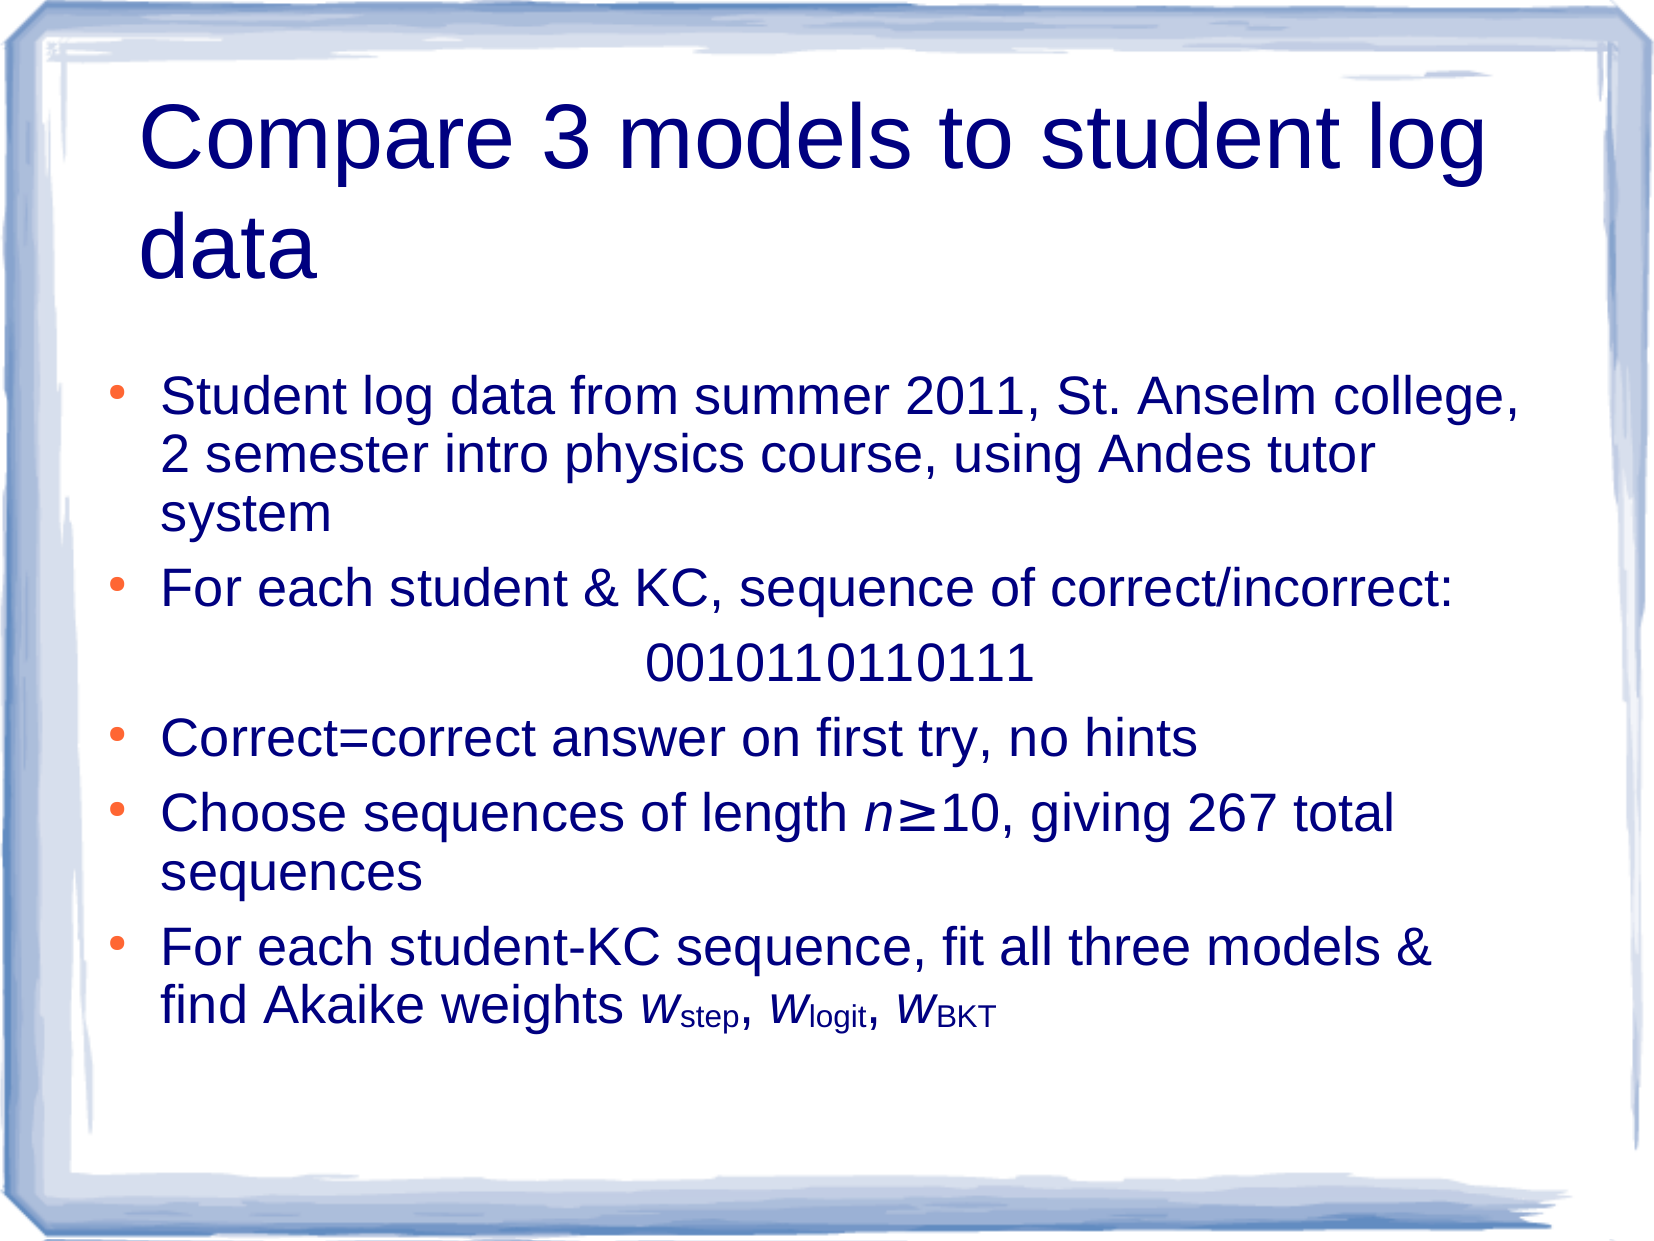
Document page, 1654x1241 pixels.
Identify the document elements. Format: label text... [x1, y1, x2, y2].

list Student log data from summer 2011, St. Anselm college, 2 semester intro physics course, using Andes tutor system For each student & KC, sequence of correct/incorrect: 0010110110111 Correct=correct answer on first try, no hints Choose sequences of length n≥10, giving 267 total sequences For each student-KC sequence, fit all three models & find Akaike weights wstep, wlogit, wBKT [75, 360, 1538, 1060]
title Compare 3 models to student log data [124, 68, 1530, 304]
picture [0, 0, 1654, 1241]
